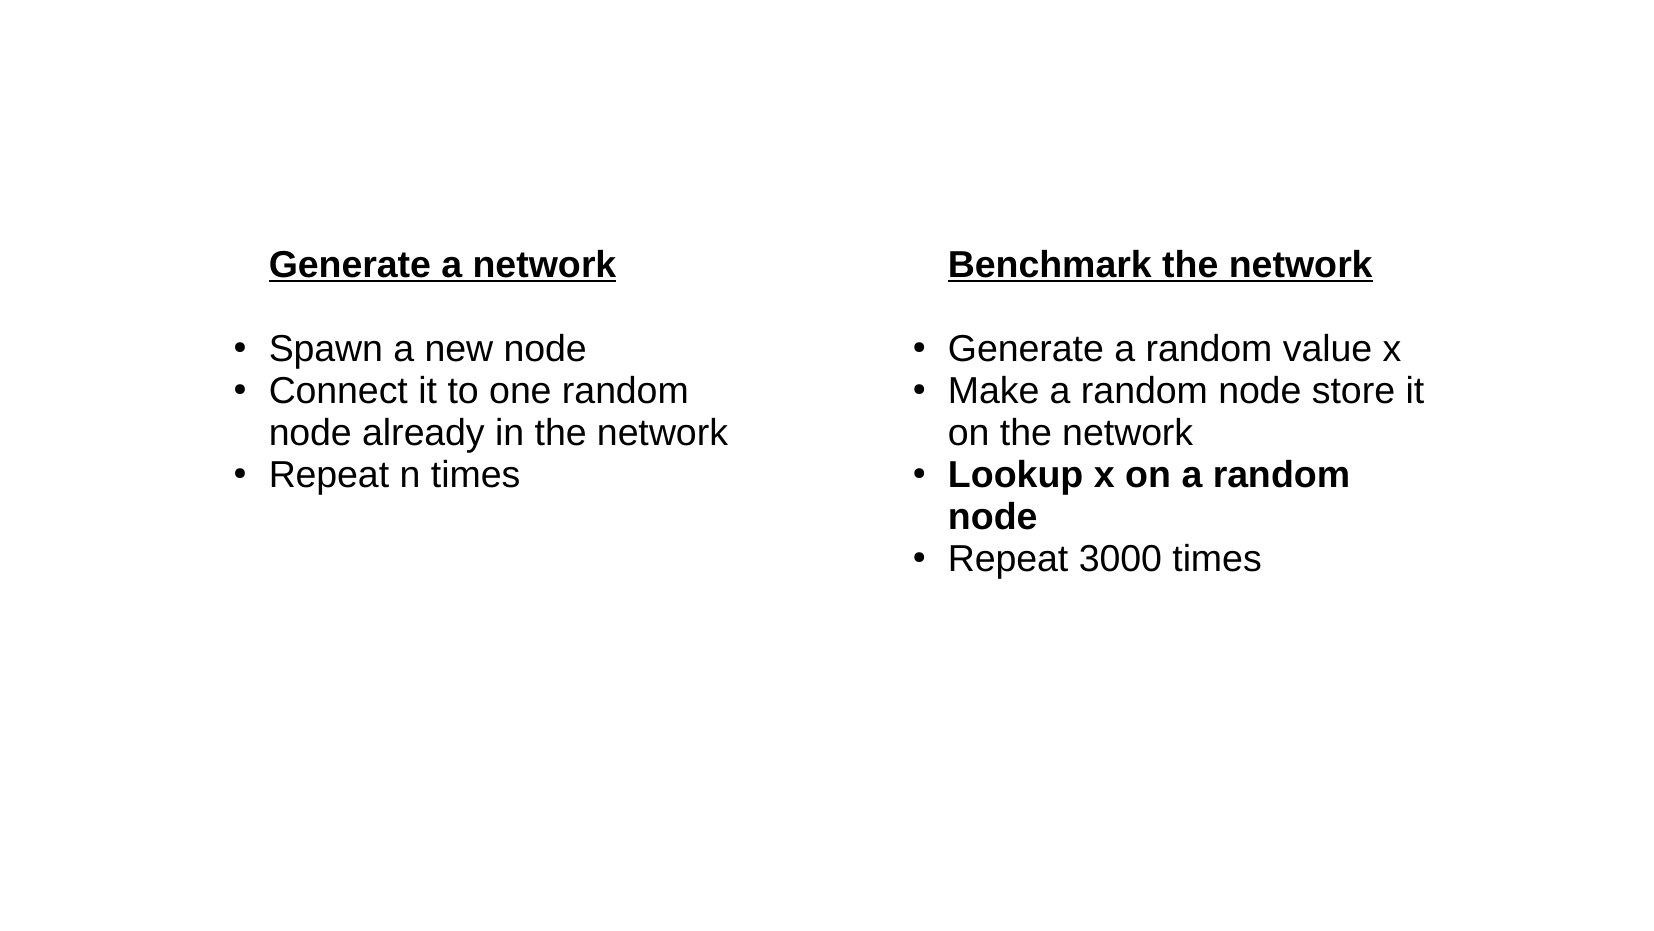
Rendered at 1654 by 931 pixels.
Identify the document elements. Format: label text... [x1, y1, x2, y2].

text_box Generate a network Spawn a new node Connect it to one random node already in the network Repeat n times [218, 236, 774, 545]
text_box Benchmark the network Generate a random value x Make a random node store it on the network Lookup x on a random node Repeat 3000 times [897, 236, 1453, 629]
